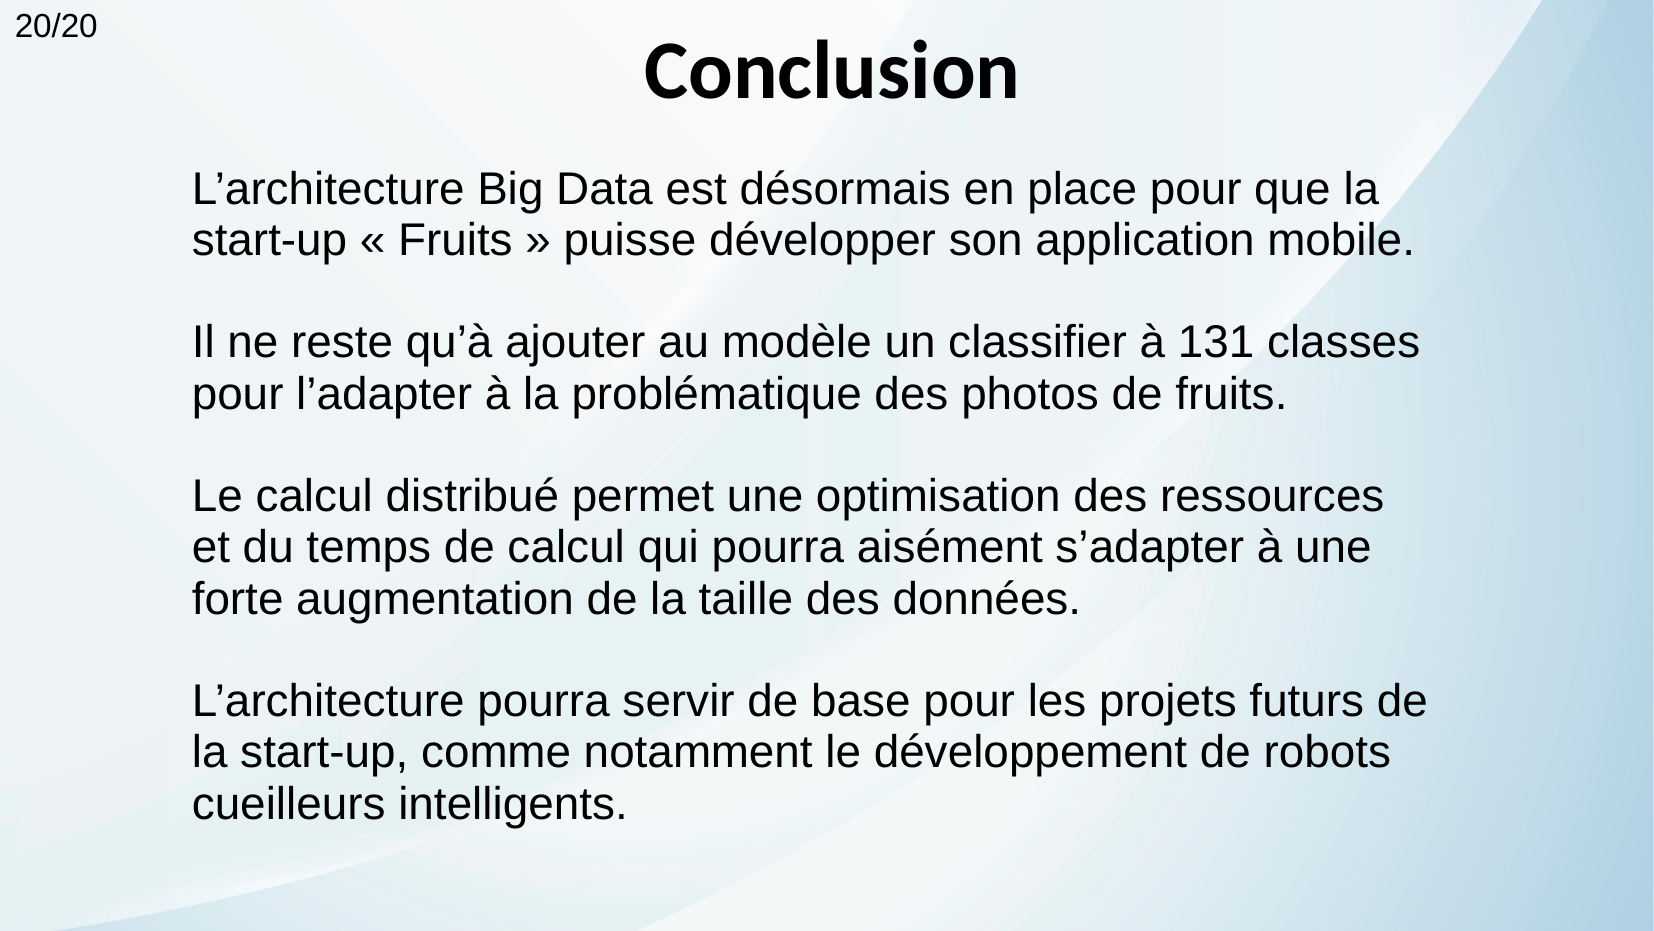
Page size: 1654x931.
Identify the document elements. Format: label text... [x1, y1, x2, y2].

text_box L’architecture Big Data est désormais en place pour que la start-up « Fruits » puisse développer son application mobile. Il ne reste qu’à ajouter au modèle un classifier à 131 classes pour l’adapter à la problématique des photos de fruits. Le calcul distribué permet une optimisation des ressources et du temps de calcul qui pourra aisément s’adapter à une forte augmentation de la taille des données. L’architecture pourra servir de base pour les projets futurs de la start-up, comme notamment le développement de robots cueilleurs intelligents. [177, 155, 1447, 837]
picture [0, 0, 1654, 931]
title Conclusion [88, 0, 1577, 156]
text_box 20/20 [0, 0, 88, 60]
